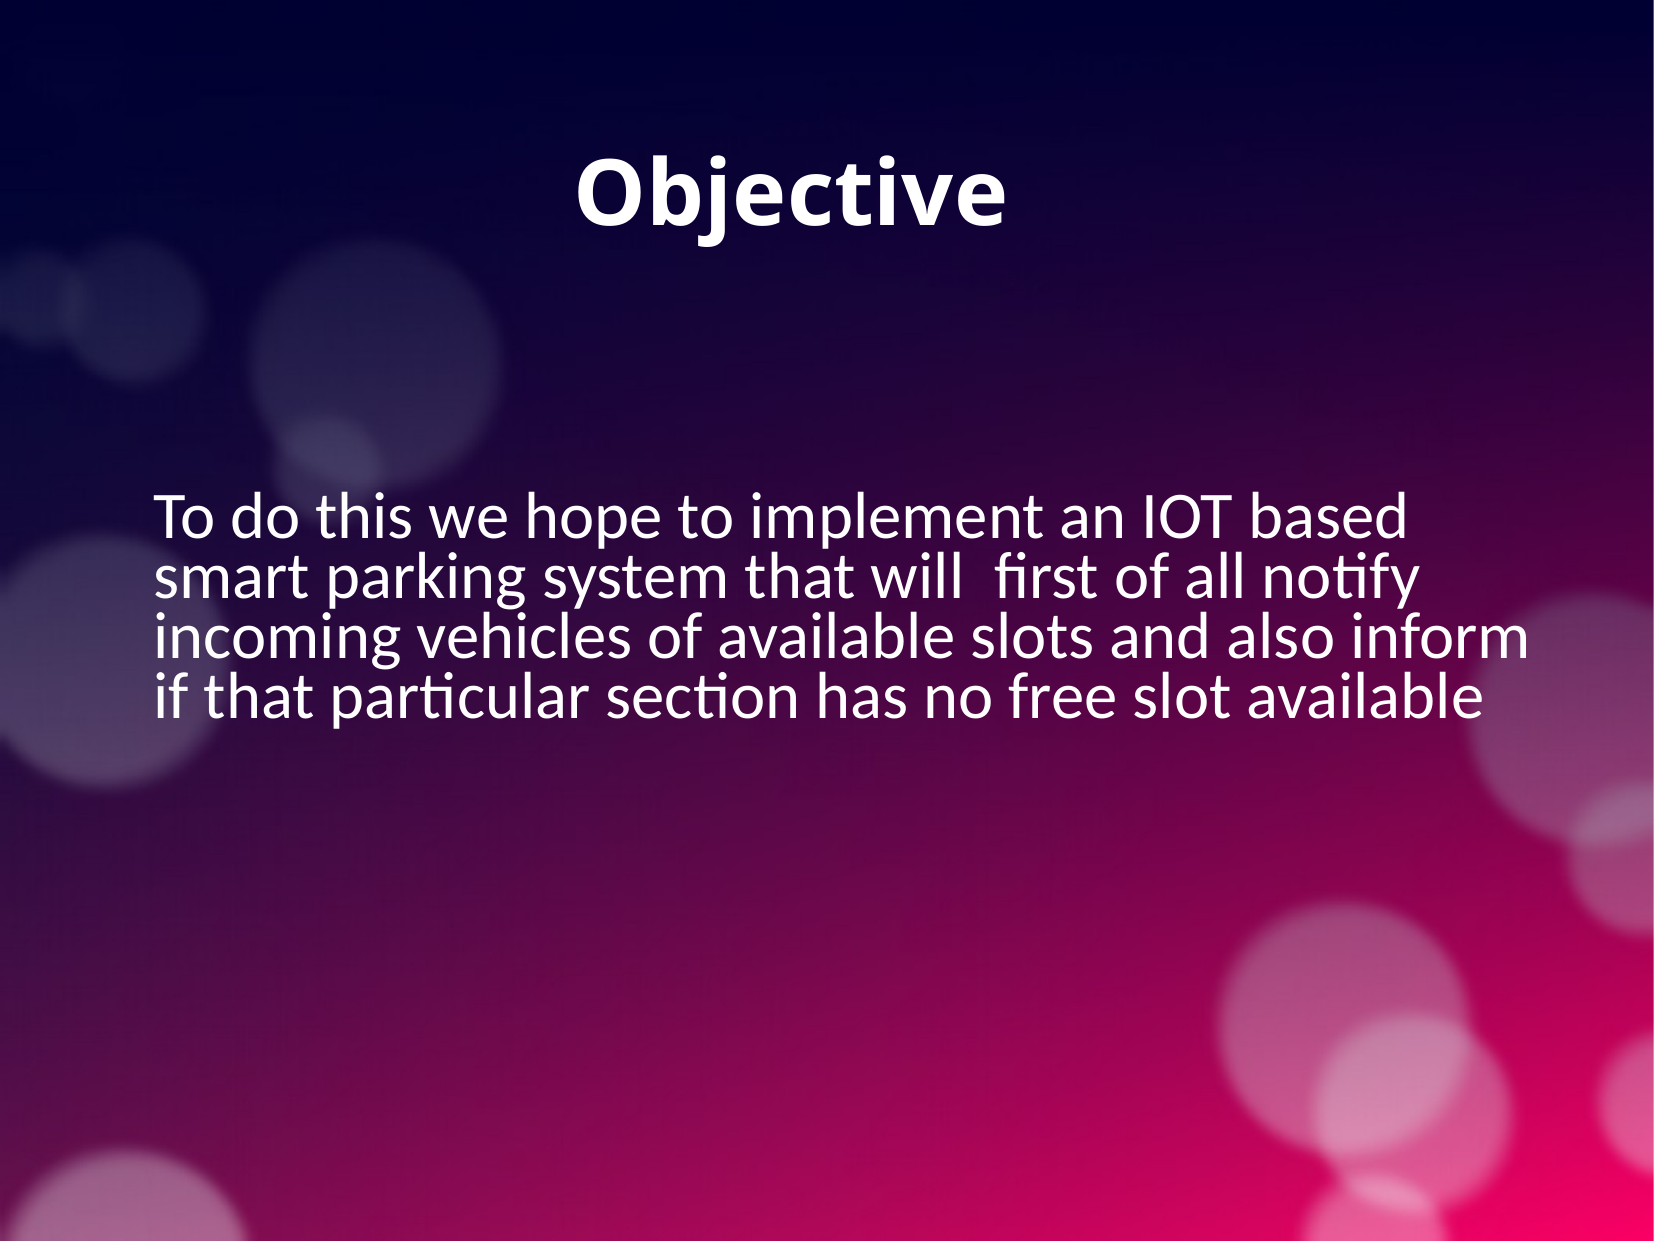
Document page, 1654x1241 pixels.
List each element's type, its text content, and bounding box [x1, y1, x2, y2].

list To do this we hope to implement an IOT based smart parking system that will first of all notify incoming vehicles of available slots and also inform if that particular section has no free slot available [82, 490, 1571, 934]
picture [0, 0, 1654, 1241]
title Objective [59, 88, 1548, 296]
